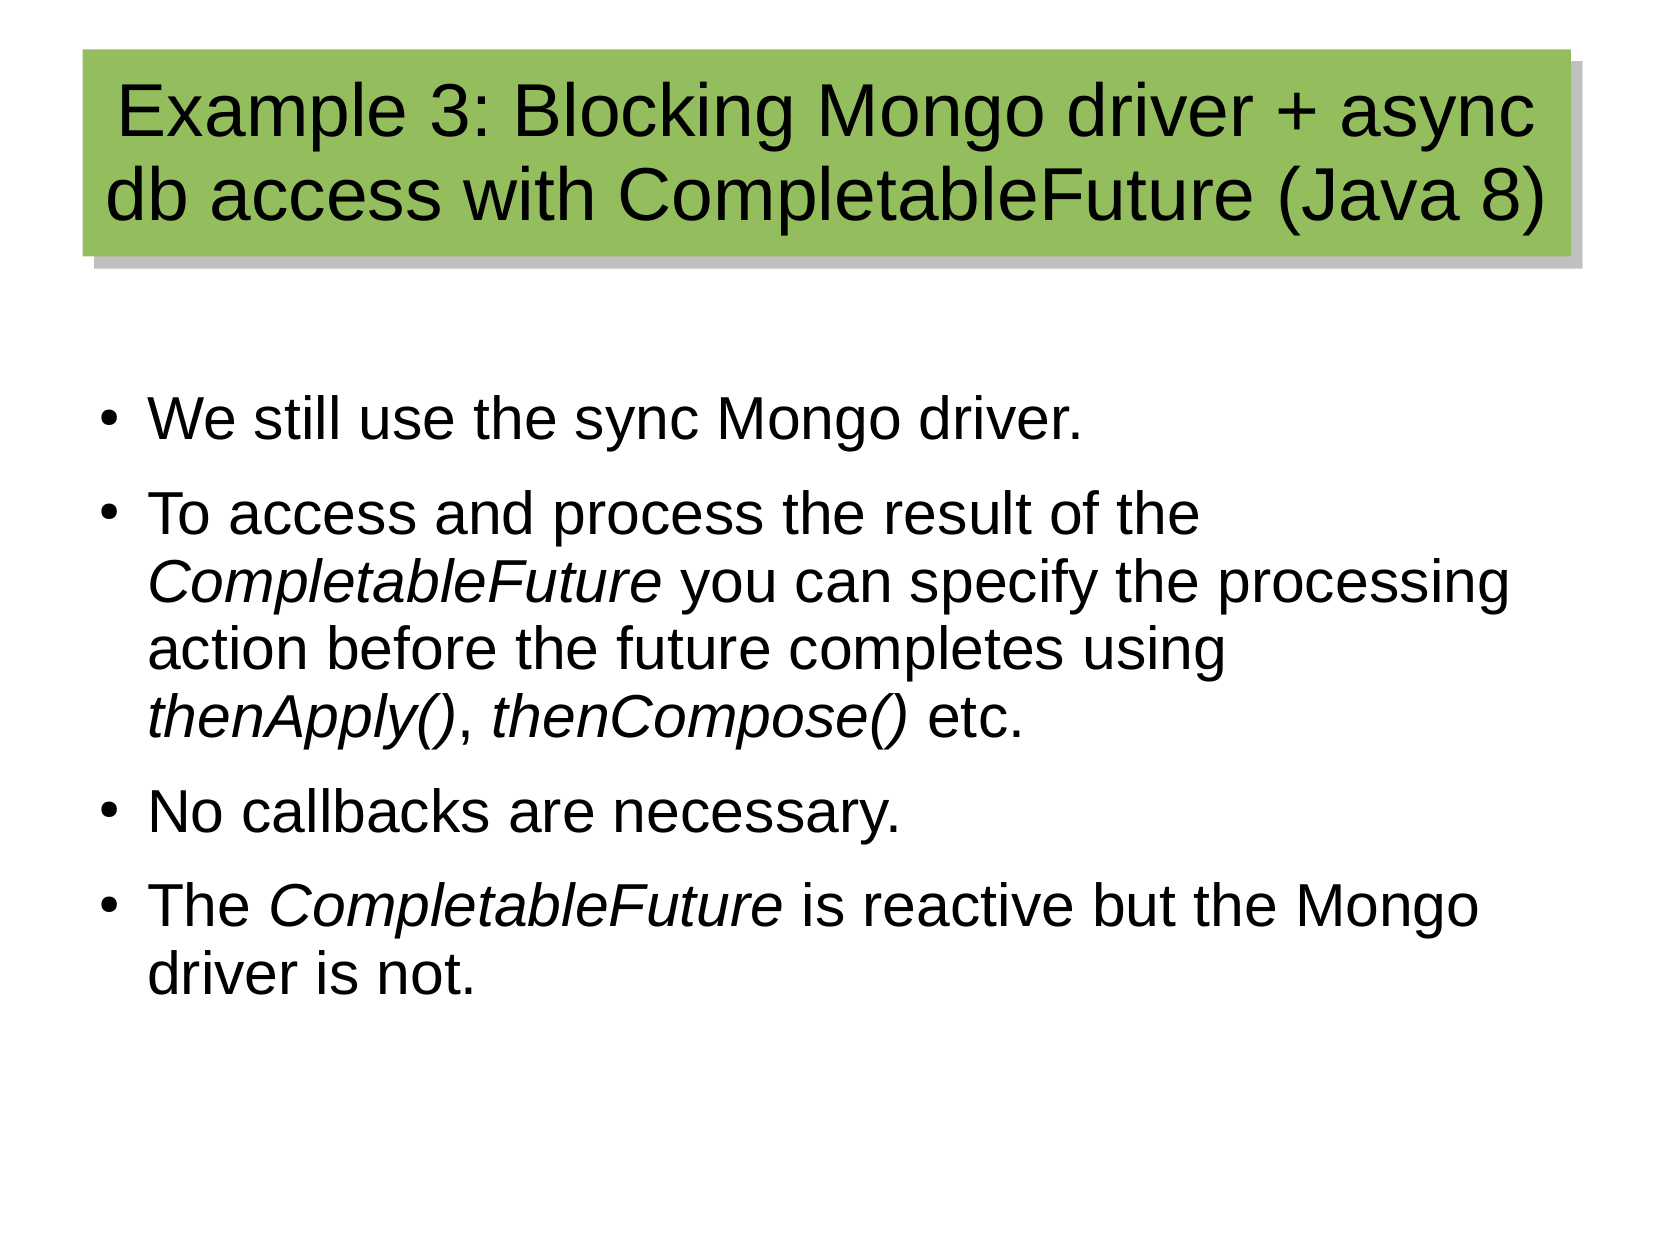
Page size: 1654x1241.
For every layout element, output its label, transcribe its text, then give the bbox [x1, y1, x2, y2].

title Example 3: Blocking Mongo driver + async db access with CompletableFuture (Java 8) [82, 49, 1571, 257]
list We still use the sync Mongo driver. To access and process the result of the CompletableFuture you can specify the processing action before the future completes using thenApply(), thenCompose() etc. No callbacks are necessary. The CompletableFuture is reactive but the Mongo driver is not. [82, 290, 1571, 1010]
